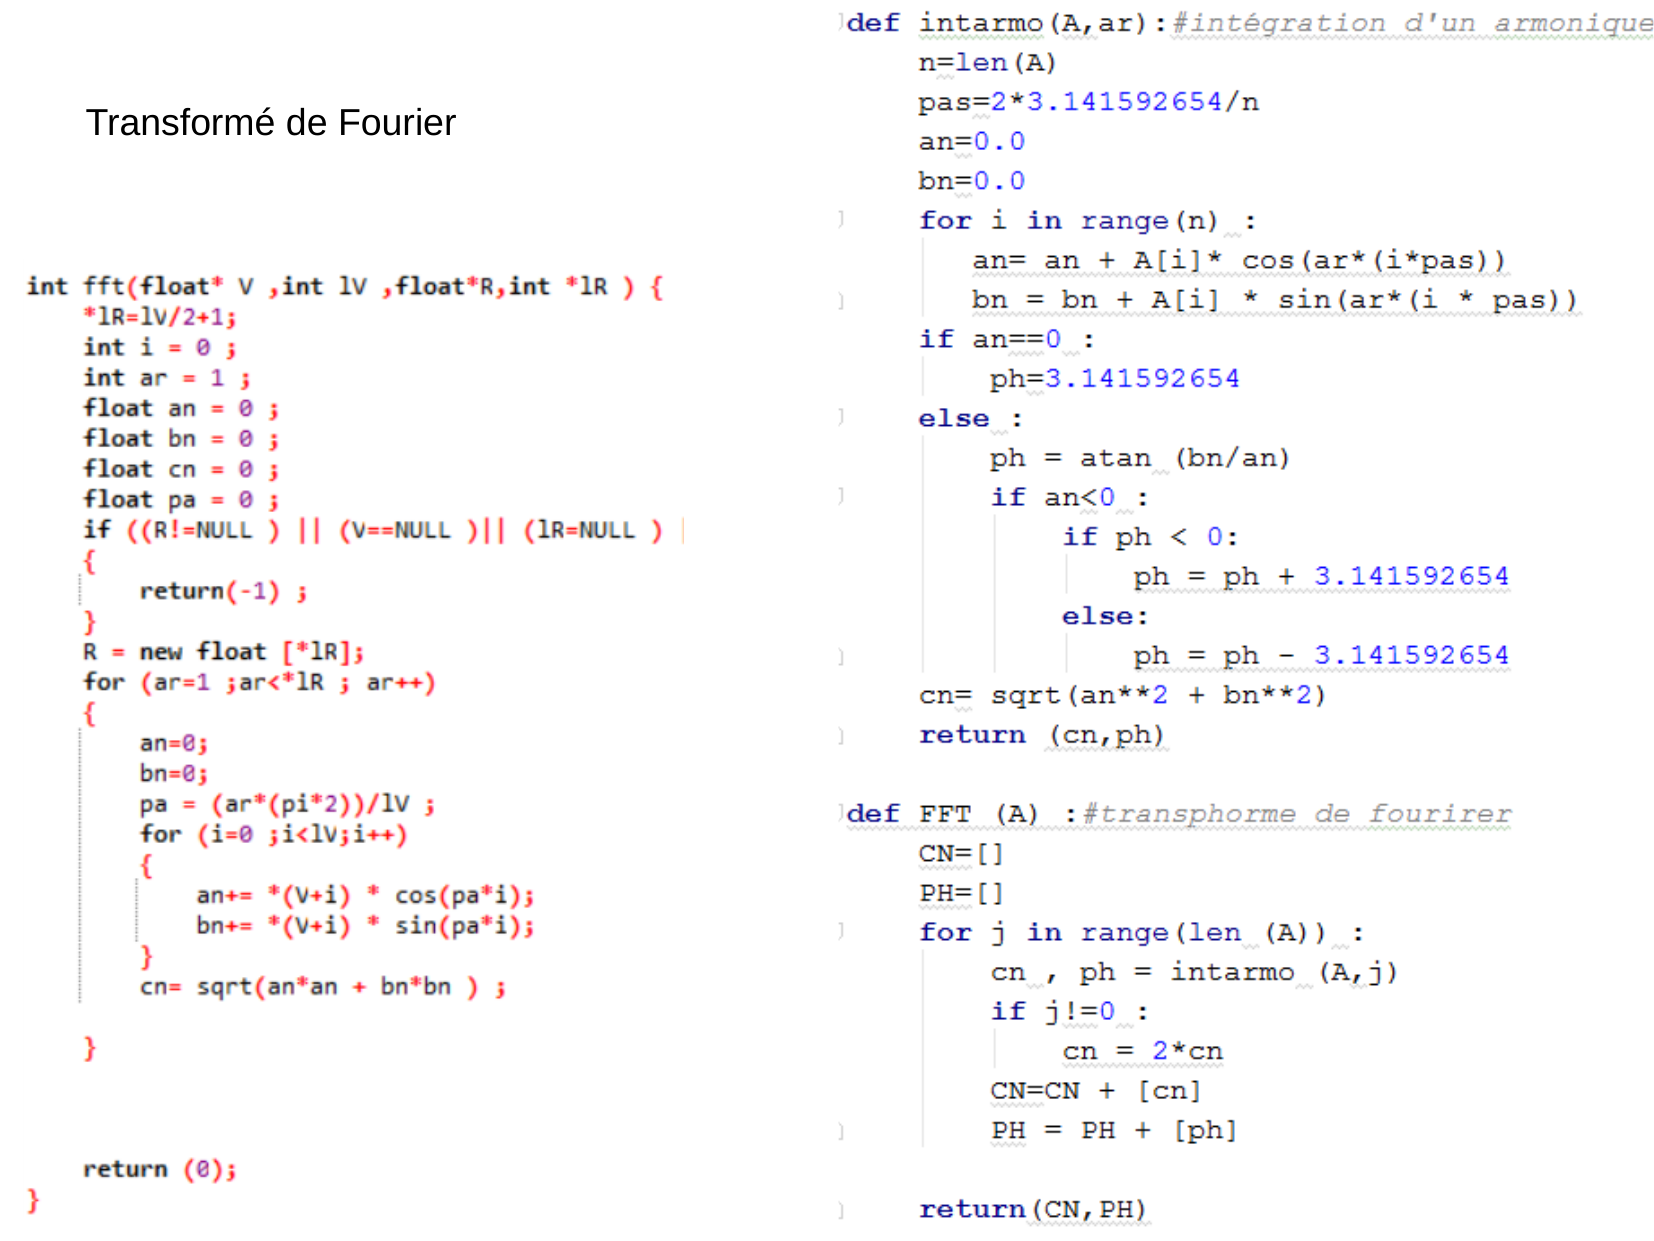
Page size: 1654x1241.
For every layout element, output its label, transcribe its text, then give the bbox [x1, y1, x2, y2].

picture [838, 0, 1654, 1241]
picture [23, 259, 684, 1217]
text_box Transformé de Fourier [70, 94, 697, 151]
